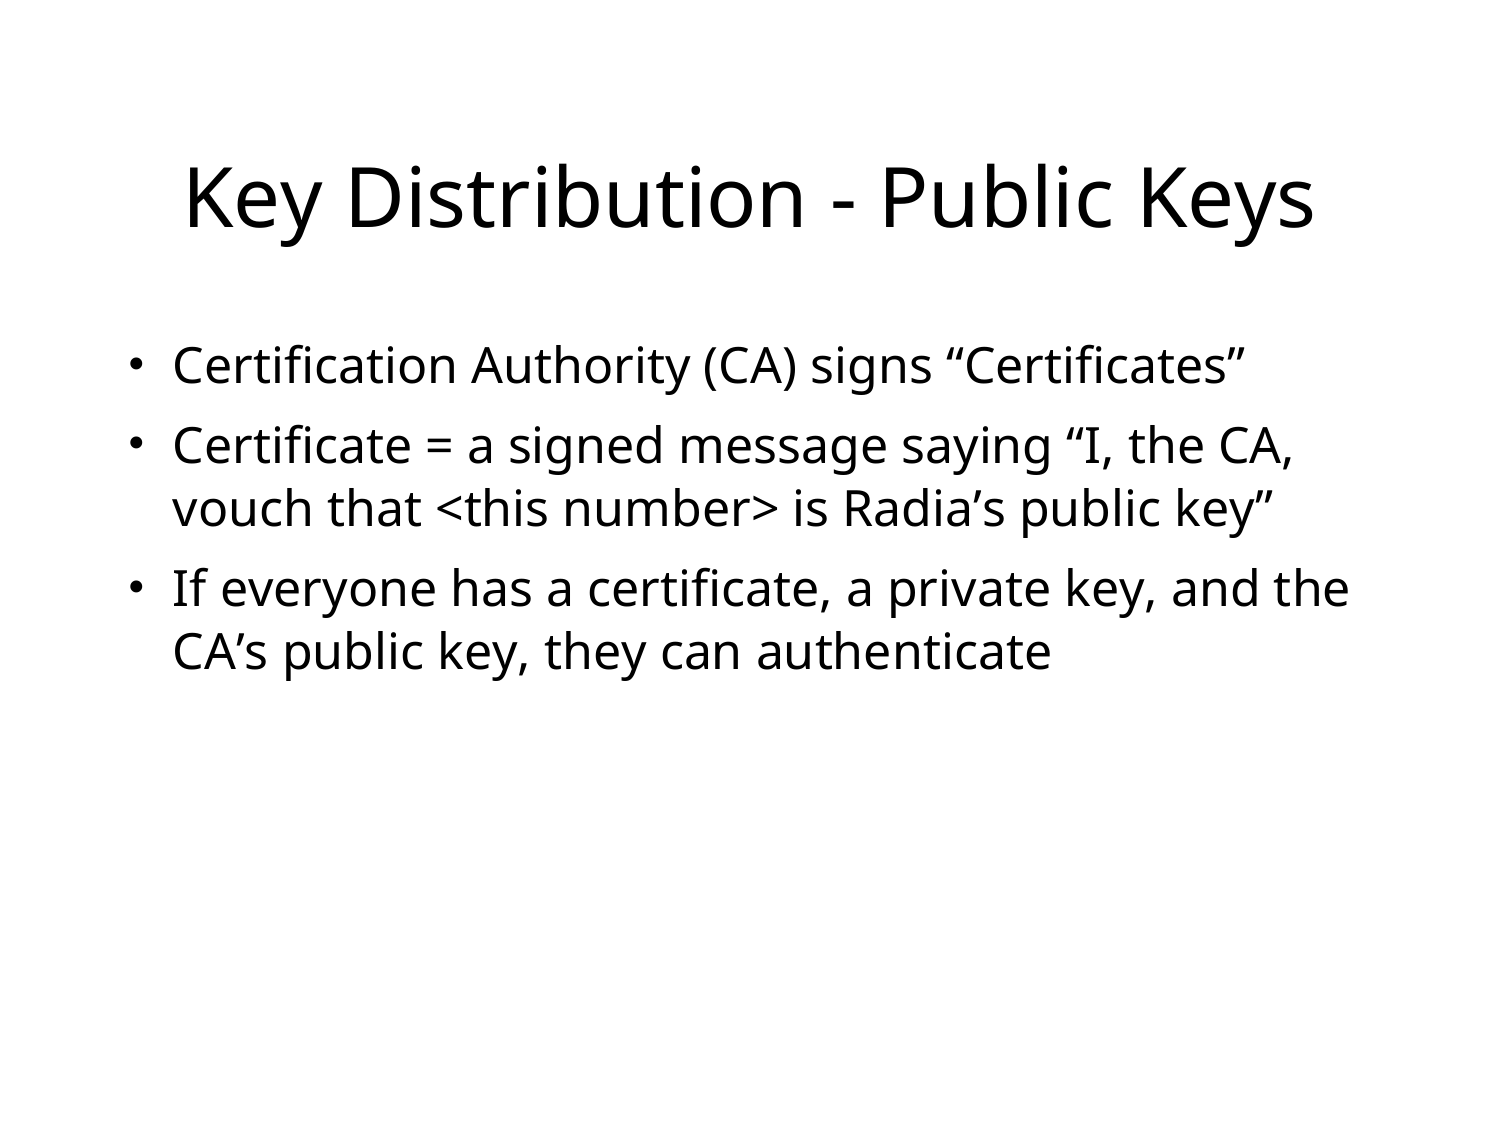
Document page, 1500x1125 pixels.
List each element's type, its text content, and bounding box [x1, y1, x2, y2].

list Certification Authority (CA) signs “Certificates” Certificate = a signed message saying “I, the CA, vouch that <this number> is Radia’s public key” If everyone has a certificate, a private key, and the CA’s public key, they can authenticate [112, 324, 1388, 1046]
title Key Distribution - Public Keys [112, 74, 1388, 313]
